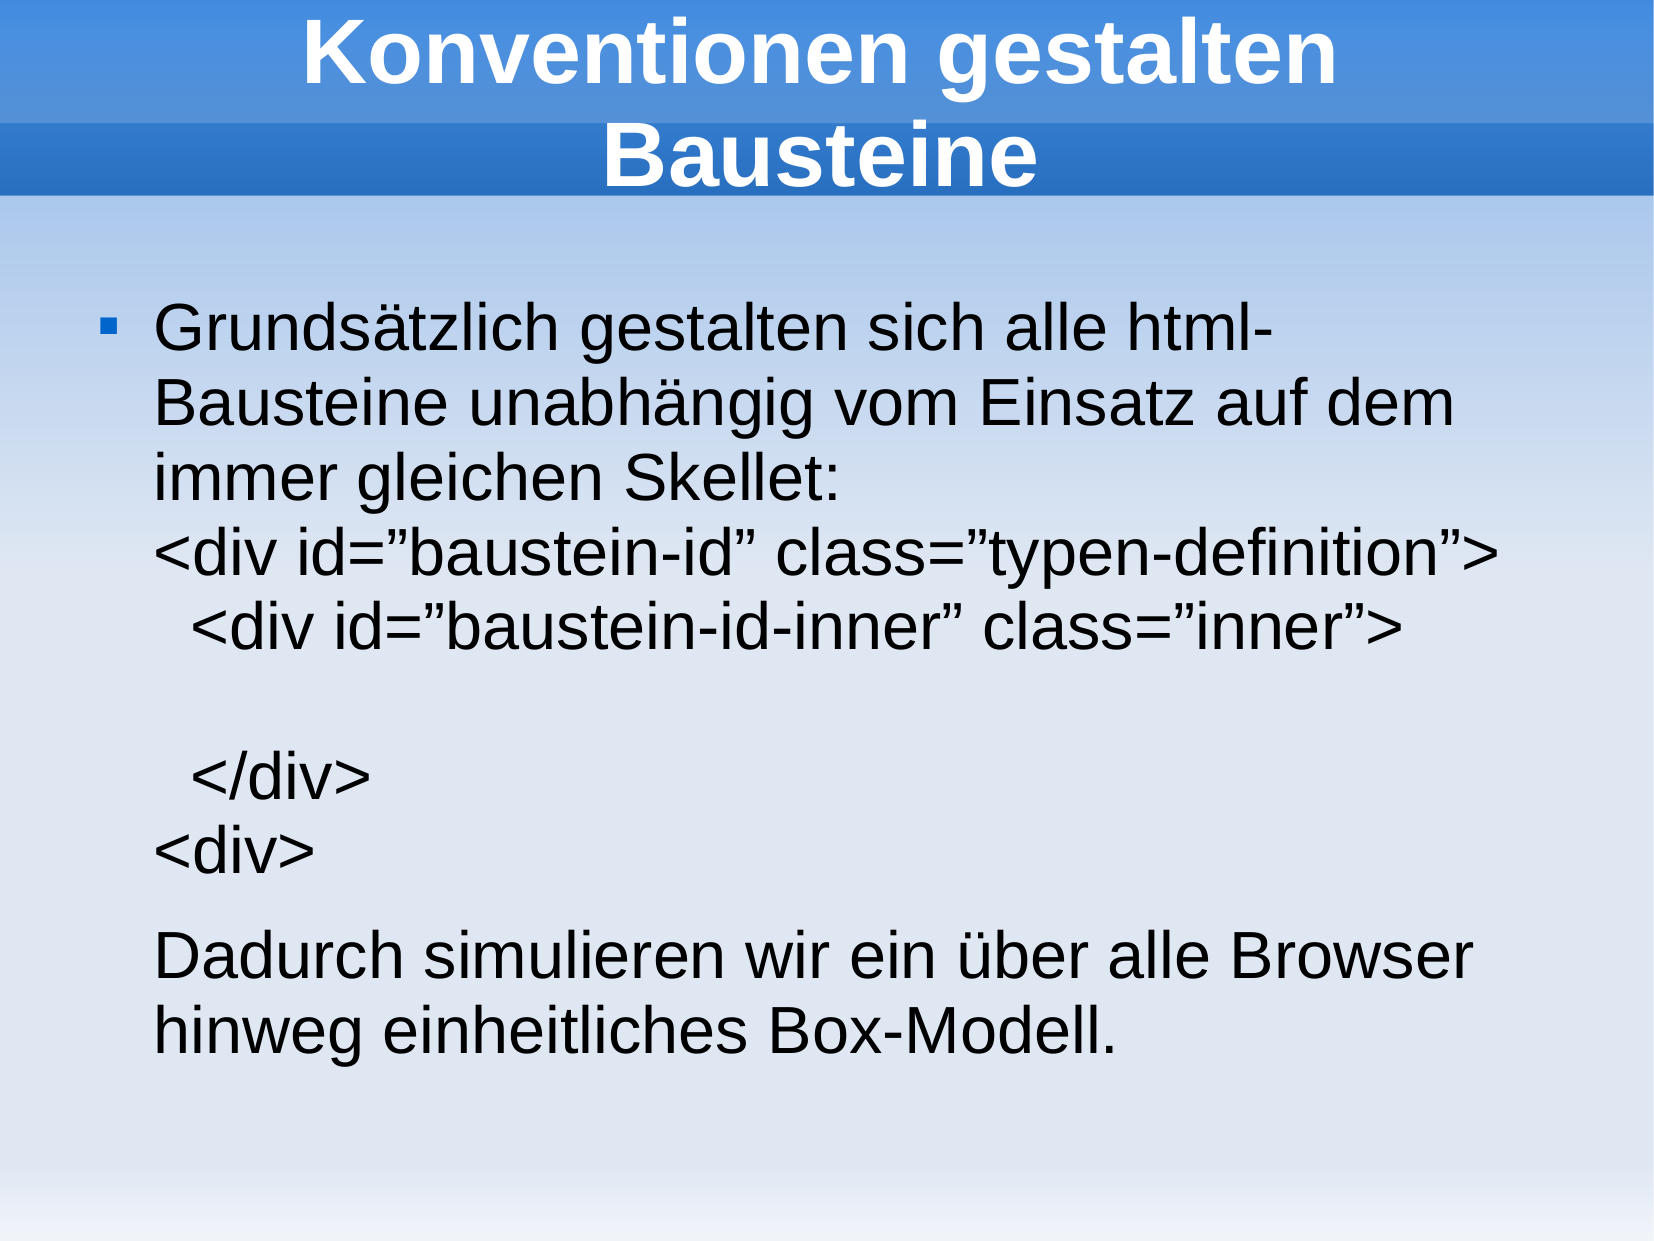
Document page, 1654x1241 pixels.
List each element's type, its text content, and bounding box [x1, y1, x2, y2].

picture [0, 0, 1654, 1241]
title Konventionen gestalten Bausteine [76, 1, 1565, 207]
list Grundsätzlich gestalten sich alle html-Bausteine unabhängig vom Einsatz auf dem immer gleichen Skellet: <div id=”baustein-id” class=”typen-definition”> <div id=”baustein-id-inner” class=”inner”> </div> <div> Dadurch simulieren wir ein über alle Browser hinweg einheitliches Box-Modell. [82, 290, 1571, 1094]
